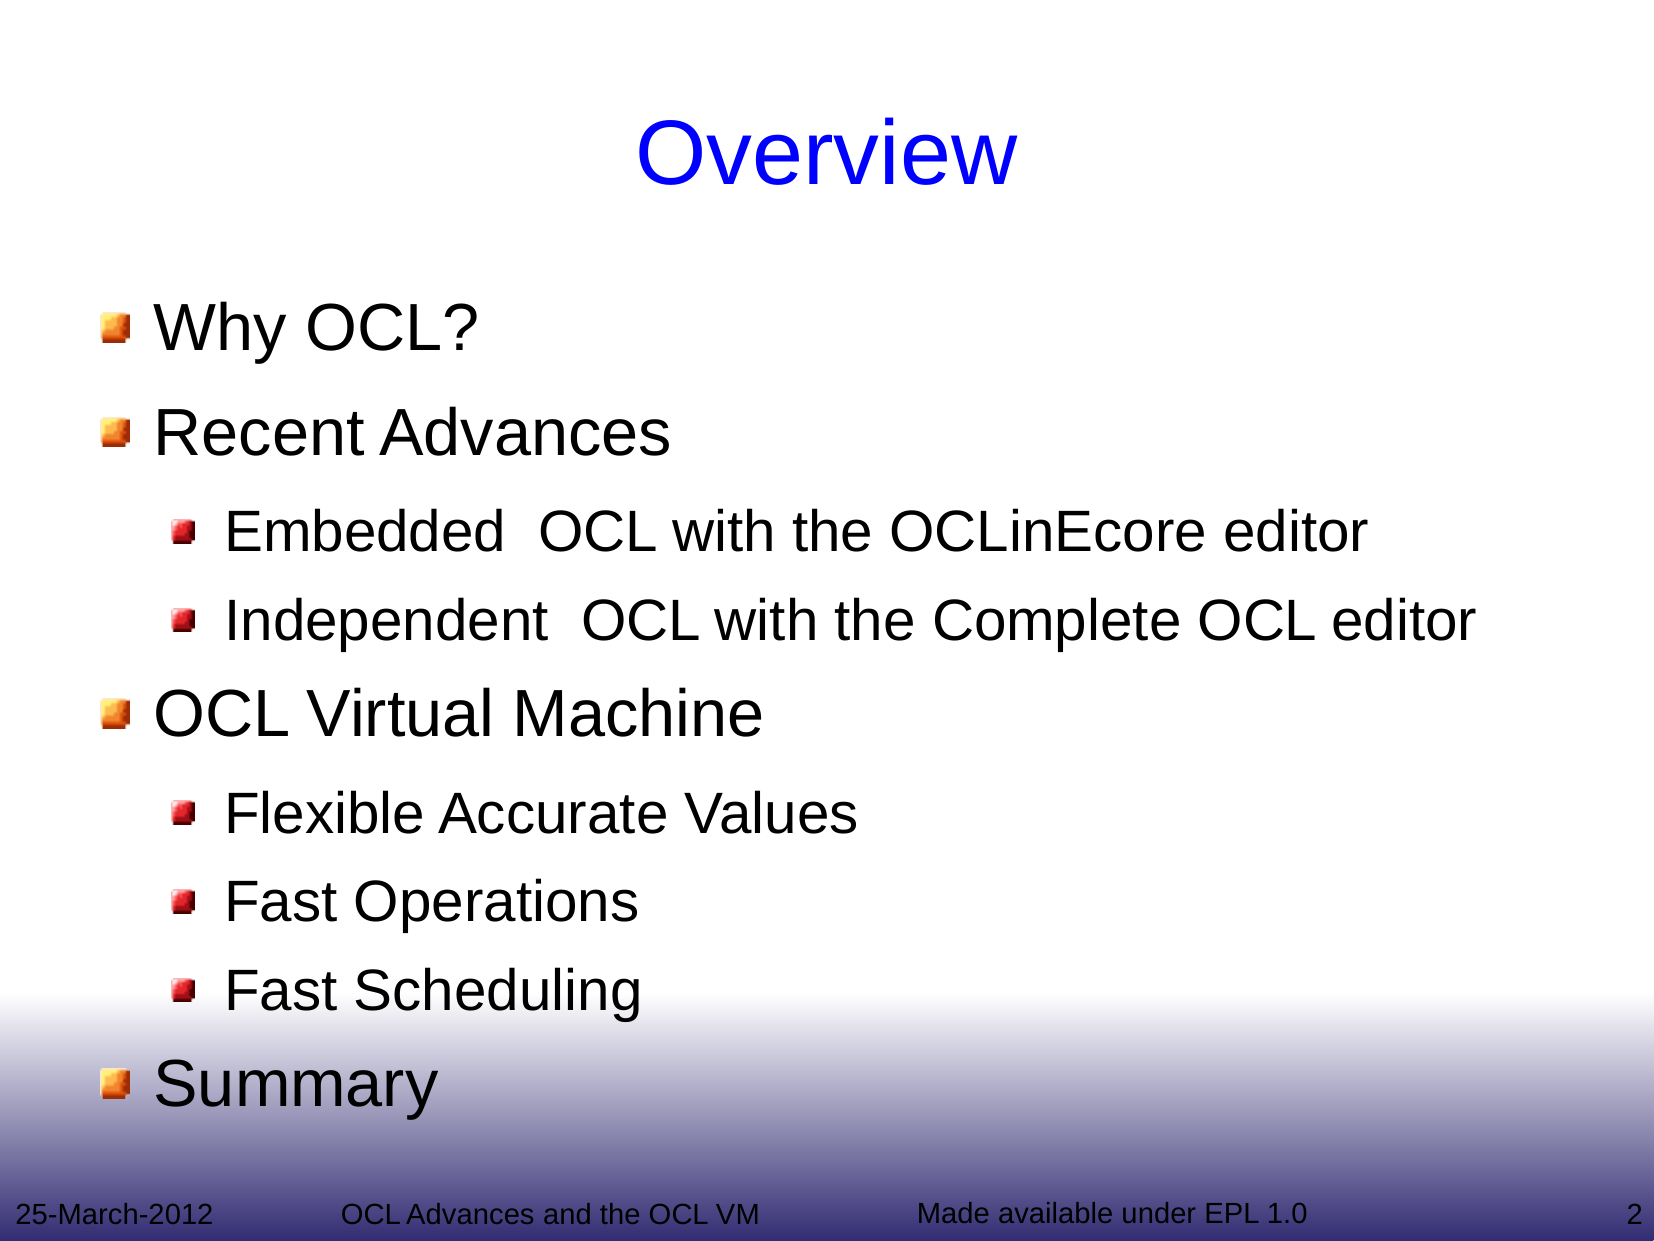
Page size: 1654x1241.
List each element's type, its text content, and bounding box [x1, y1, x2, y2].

title Overview [82, 49, 1571, 257]
list Why OCL? Recent Advances Embedded OCL with the OCLinEcore editor Independent OCL with the Complete OCL editor OCL Virtual Machine Flexible Accurate Values Fast Operations Fast Scheduling Summary [82, 290, 1571, 1120]
